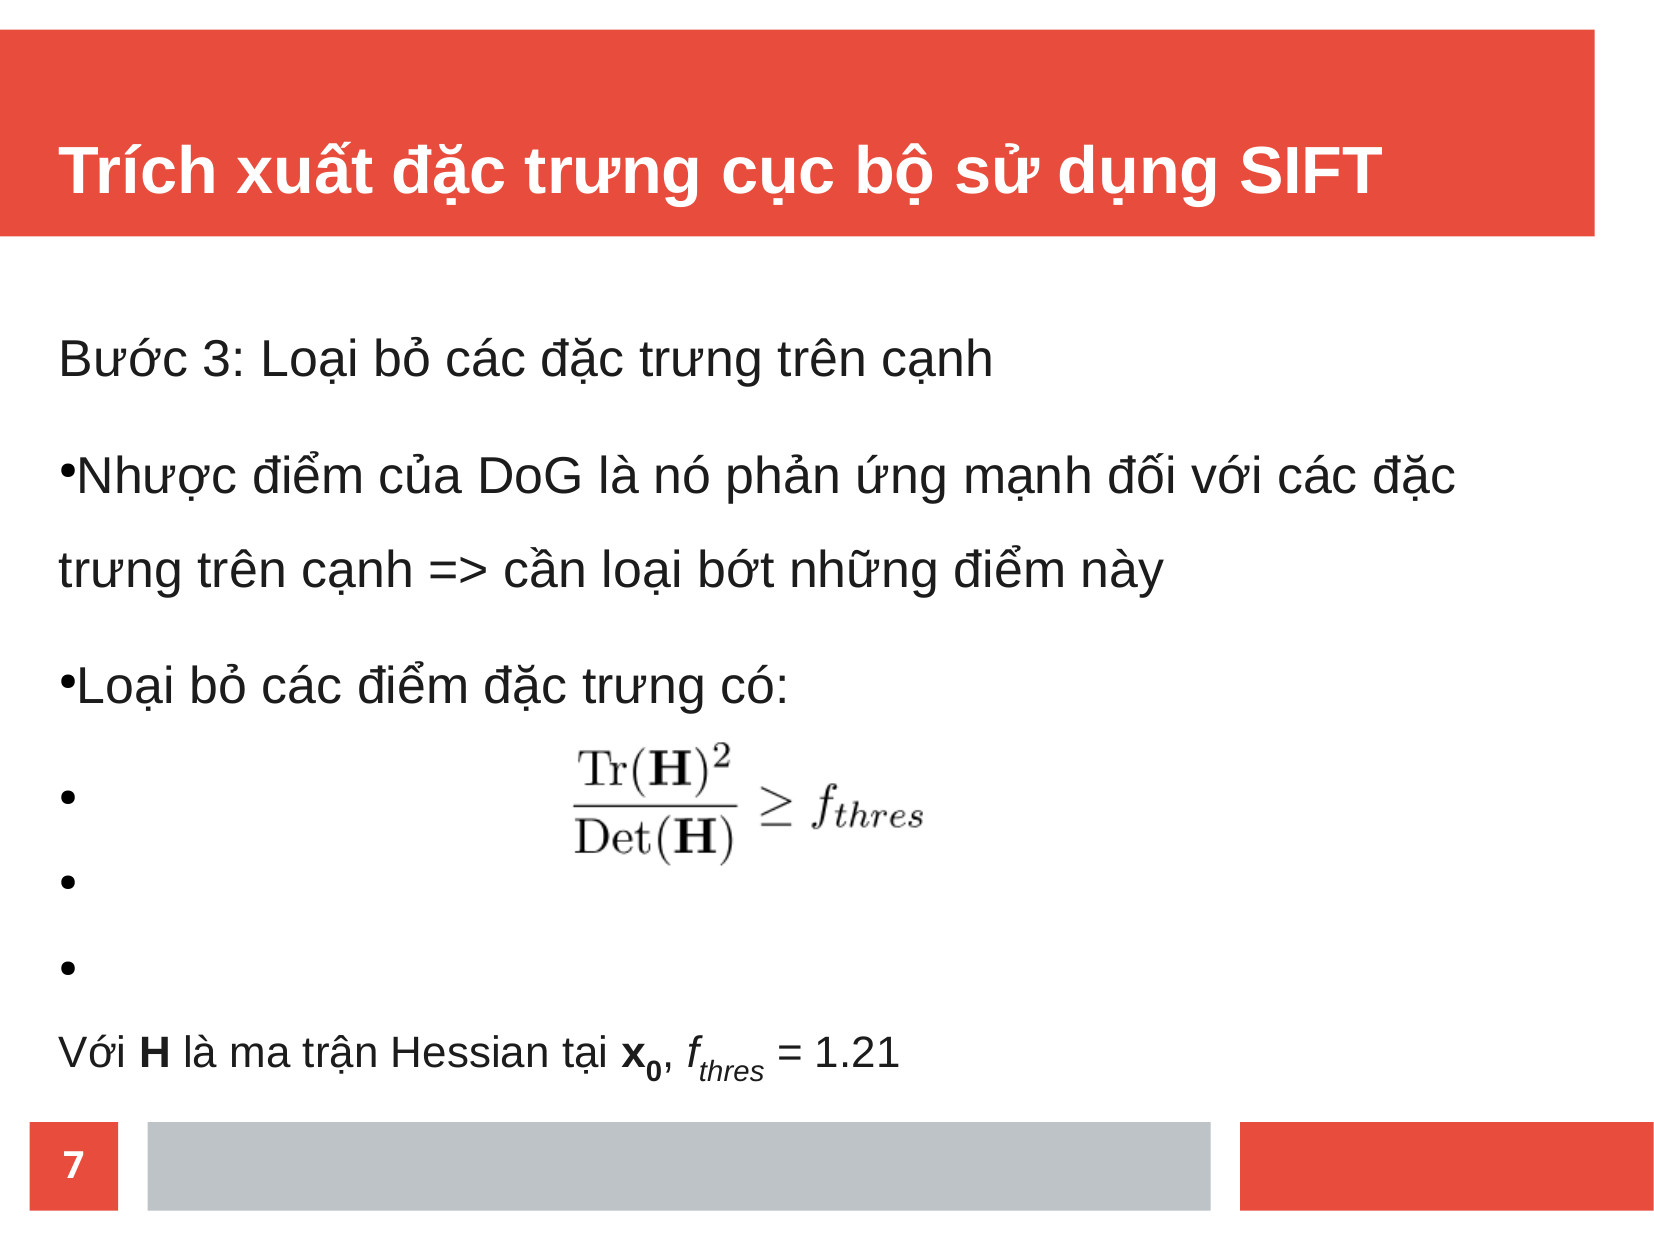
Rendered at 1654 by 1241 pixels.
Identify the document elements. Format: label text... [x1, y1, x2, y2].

text_box [29, 1122, 119, 1211]
picture [555, 720, 959, 883]
title Trích xuất đặc trưng cục bộ sử dụng SIFT [59, 59, 1595, 207]
list Bước 3: Loại bỏ các đặc trưng trên cạnh Nhược điểm của DoG là nó phản ứng mạnh đối với các đặc trưng trên cạnh => cần loại bớt những điểm này Loại bỏ các điểm đặc trưng có: Với H là ma trận Hessian tại x0, fthres = 1.21 [59, 324, 1565, 1093]
